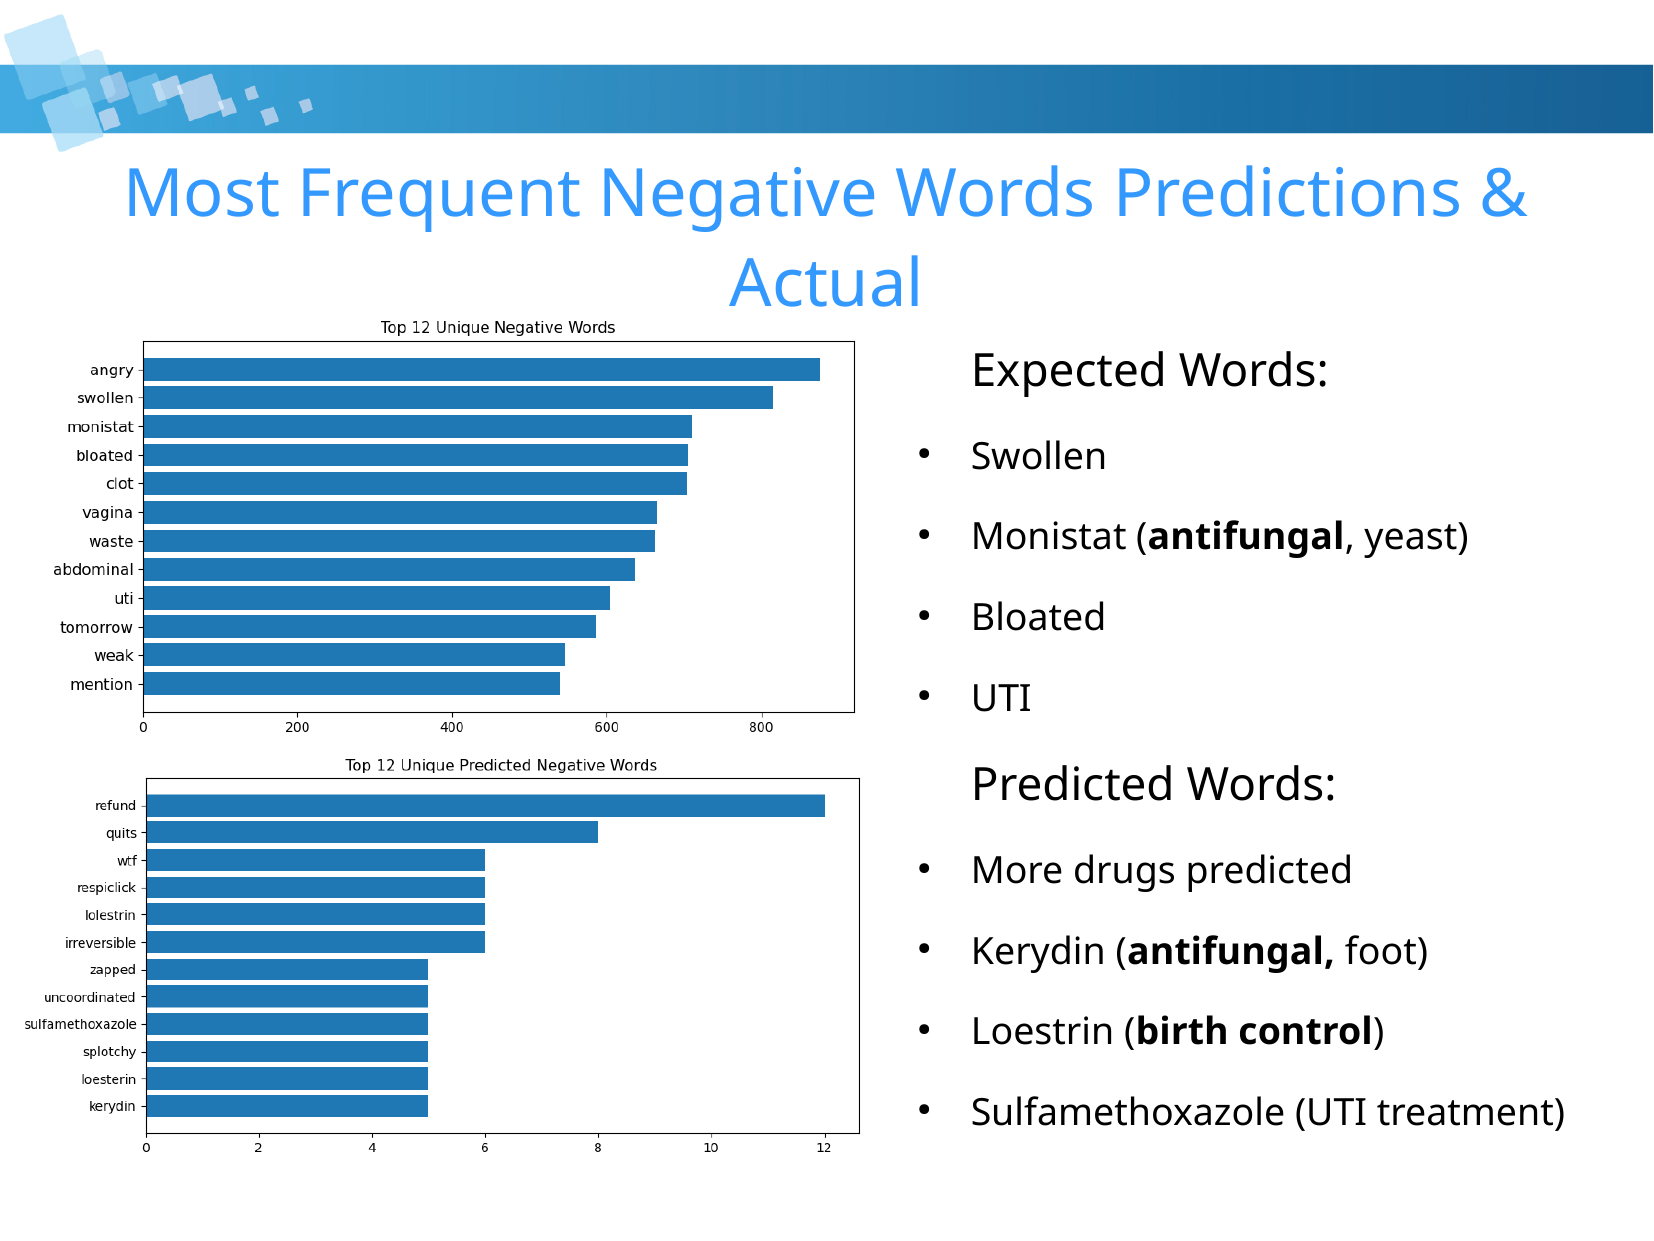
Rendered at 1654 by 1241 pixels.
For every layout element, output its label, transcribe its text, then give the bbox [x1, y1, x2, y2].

list Expected Words: Swollen Monistat (antifungal, yeast) Bloated UTI Predicted Words: More drugs predicted Kerydin (antifungal, foot) Loestrin (birth control) Sulfamethoxazole (UTI treatment) [900, 337, 1627, 1145]
picture [0, 0, 1653, 1238]
title Most Frequent Negative Words Predictions & Actual [82, 132, 1571, 340]
